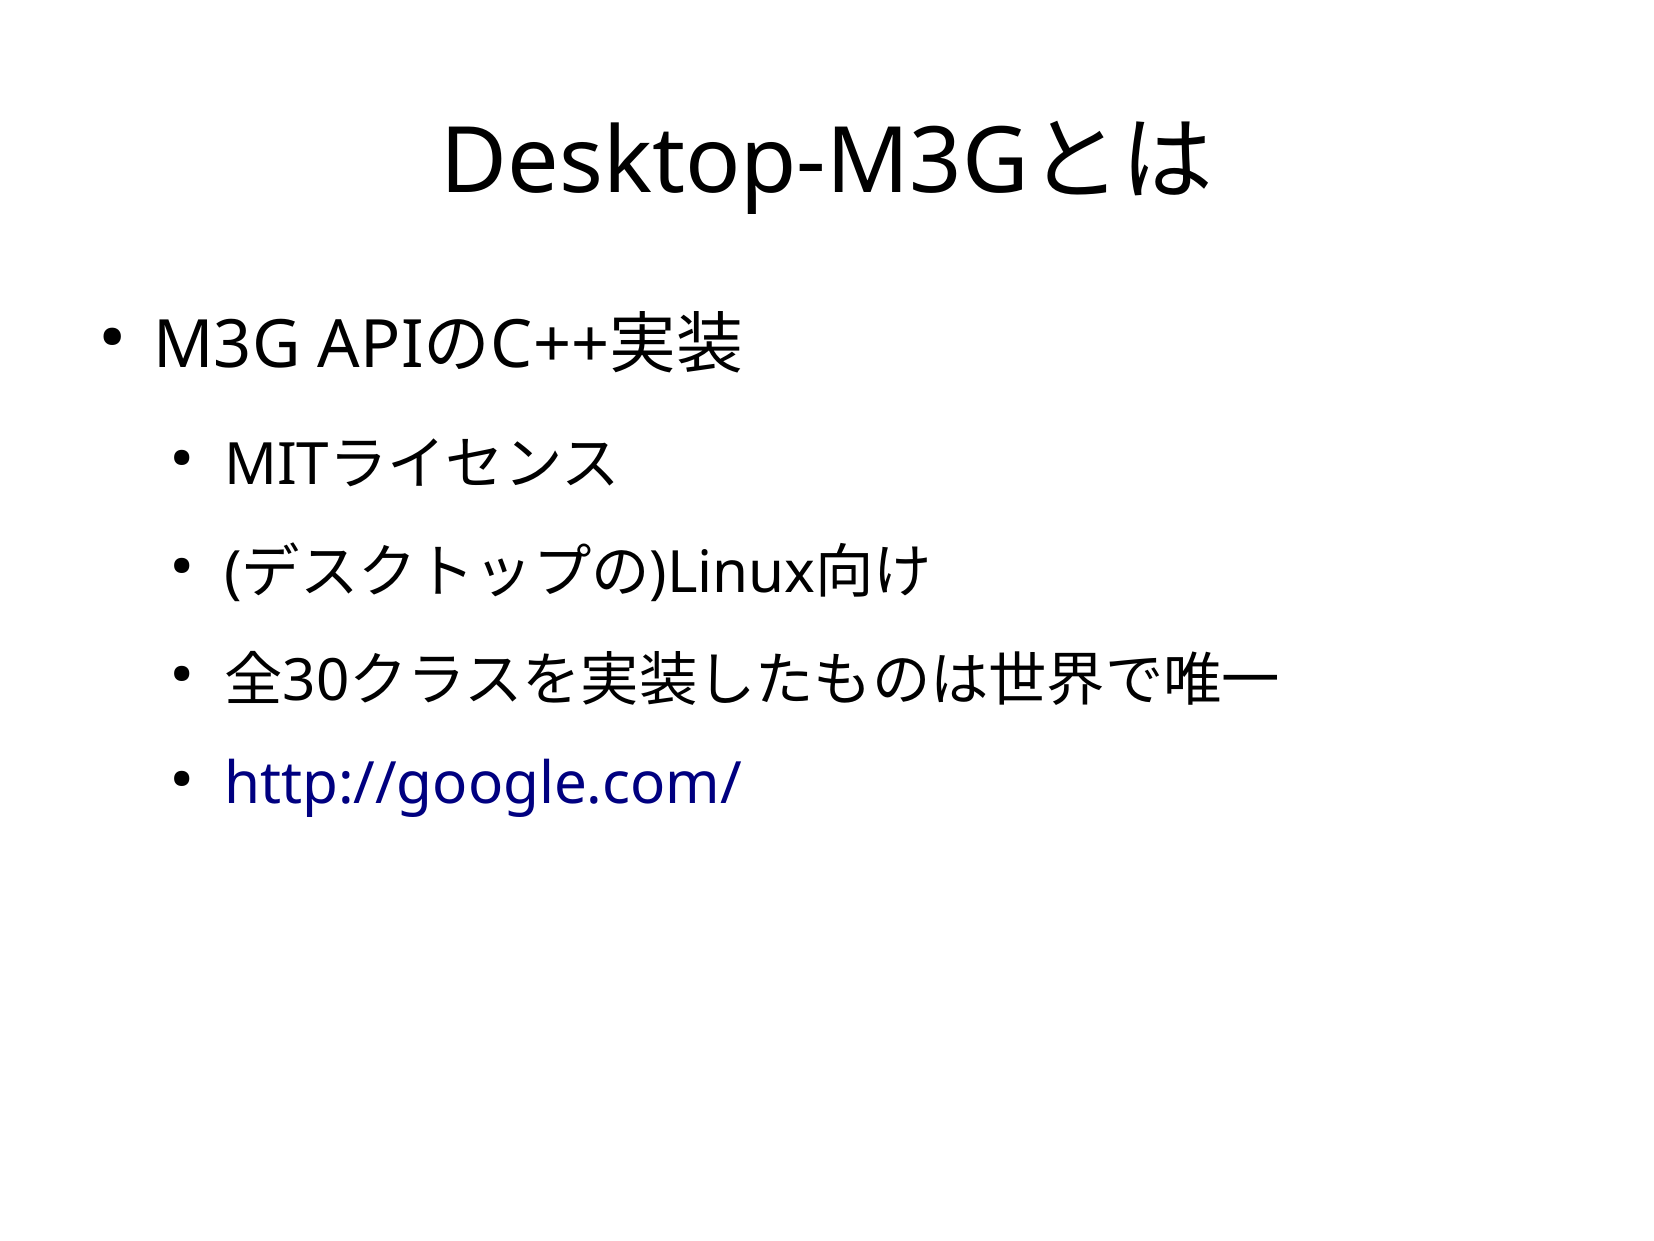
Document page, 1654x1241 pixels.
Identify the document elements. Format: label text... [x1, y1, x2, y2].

title Desktop-M3Gとは [82, 49, 1571, 257]
list M3G APIのC++実装 MITライセンス (デスクトップの)Linux向け 全30クラスを実装したものは世界で唯一 http://google.com/ [82, 290, 1571, 1109]
